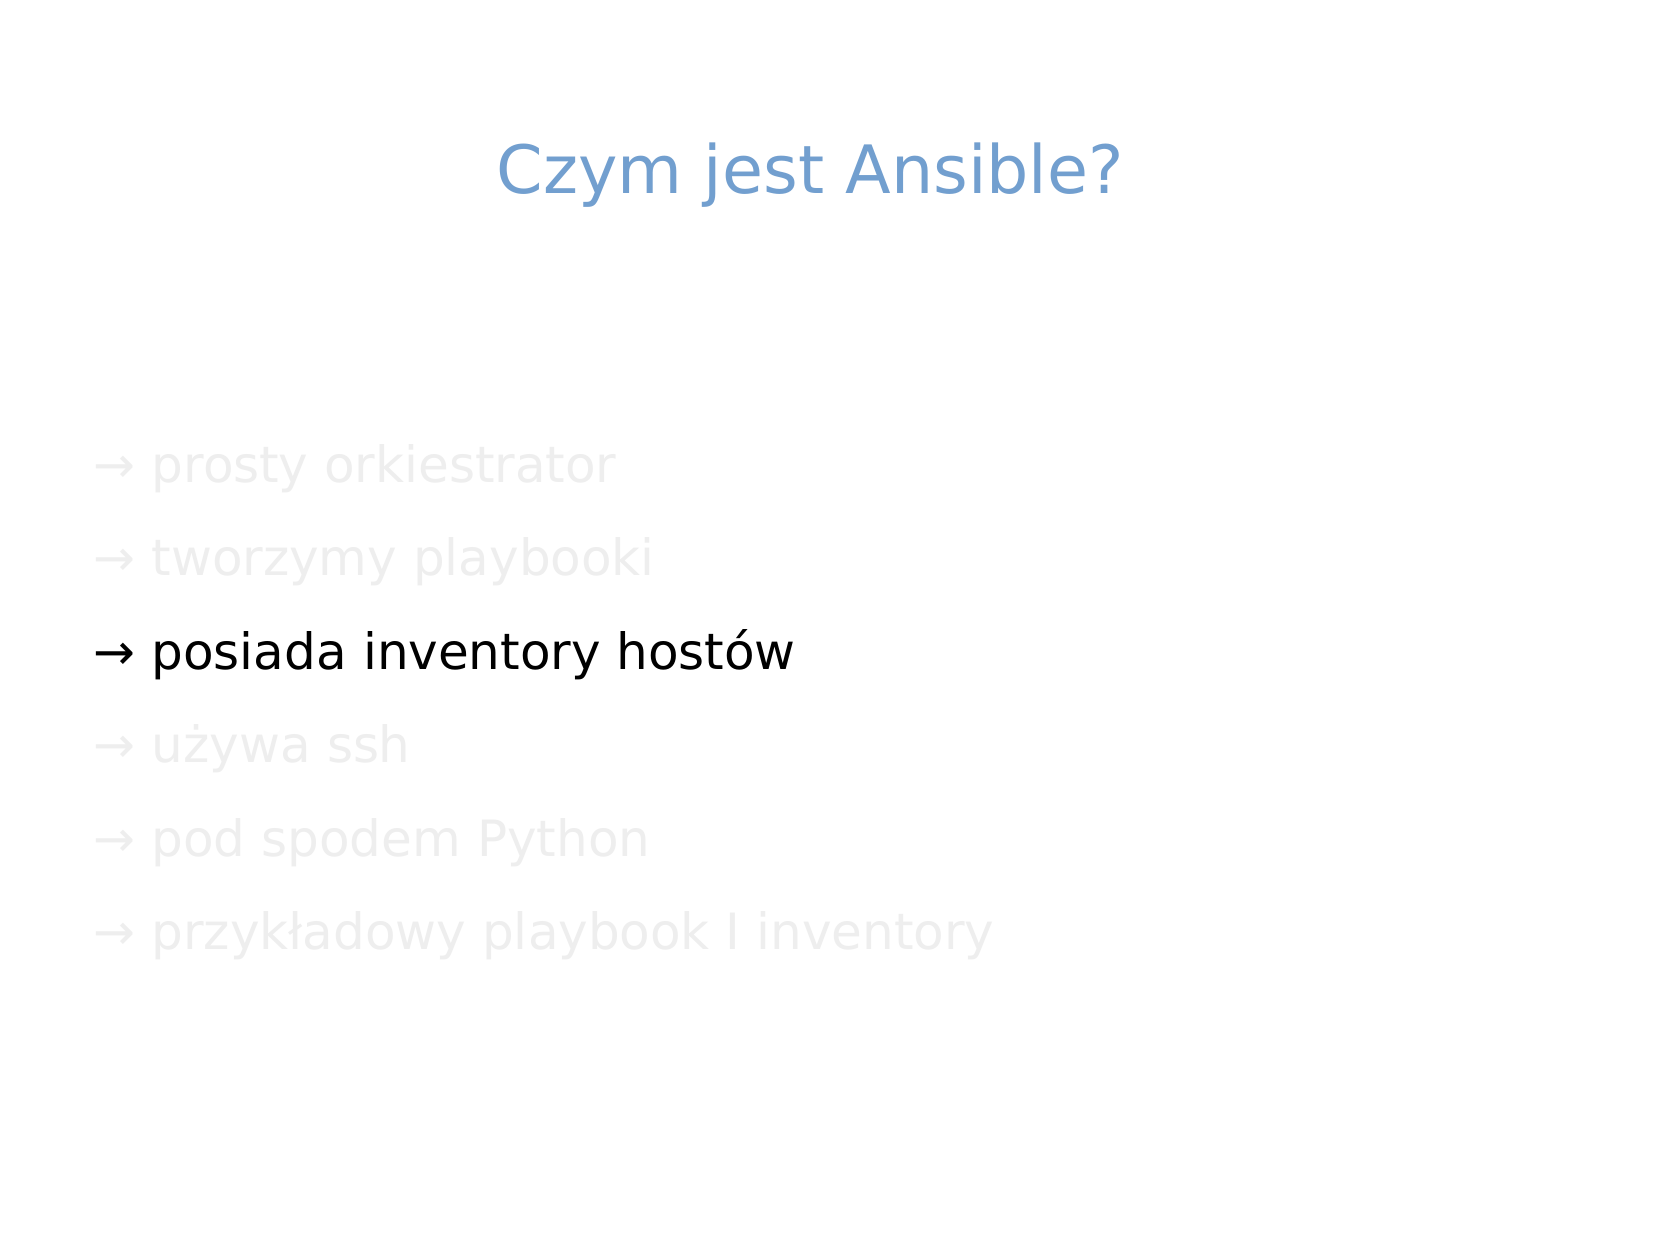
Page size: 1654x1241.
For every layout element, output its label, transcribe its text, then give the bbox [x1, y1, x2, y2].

text_box Czym jest Ansible? [482, 123, 1183, 217]
text_box → prosty orkiestrator → tworzymy playbooki → posiada inventory hostów → używa ssh → pod spodem Python → przykładowy playbook I inventory [79, 399, 1575, 1033]
